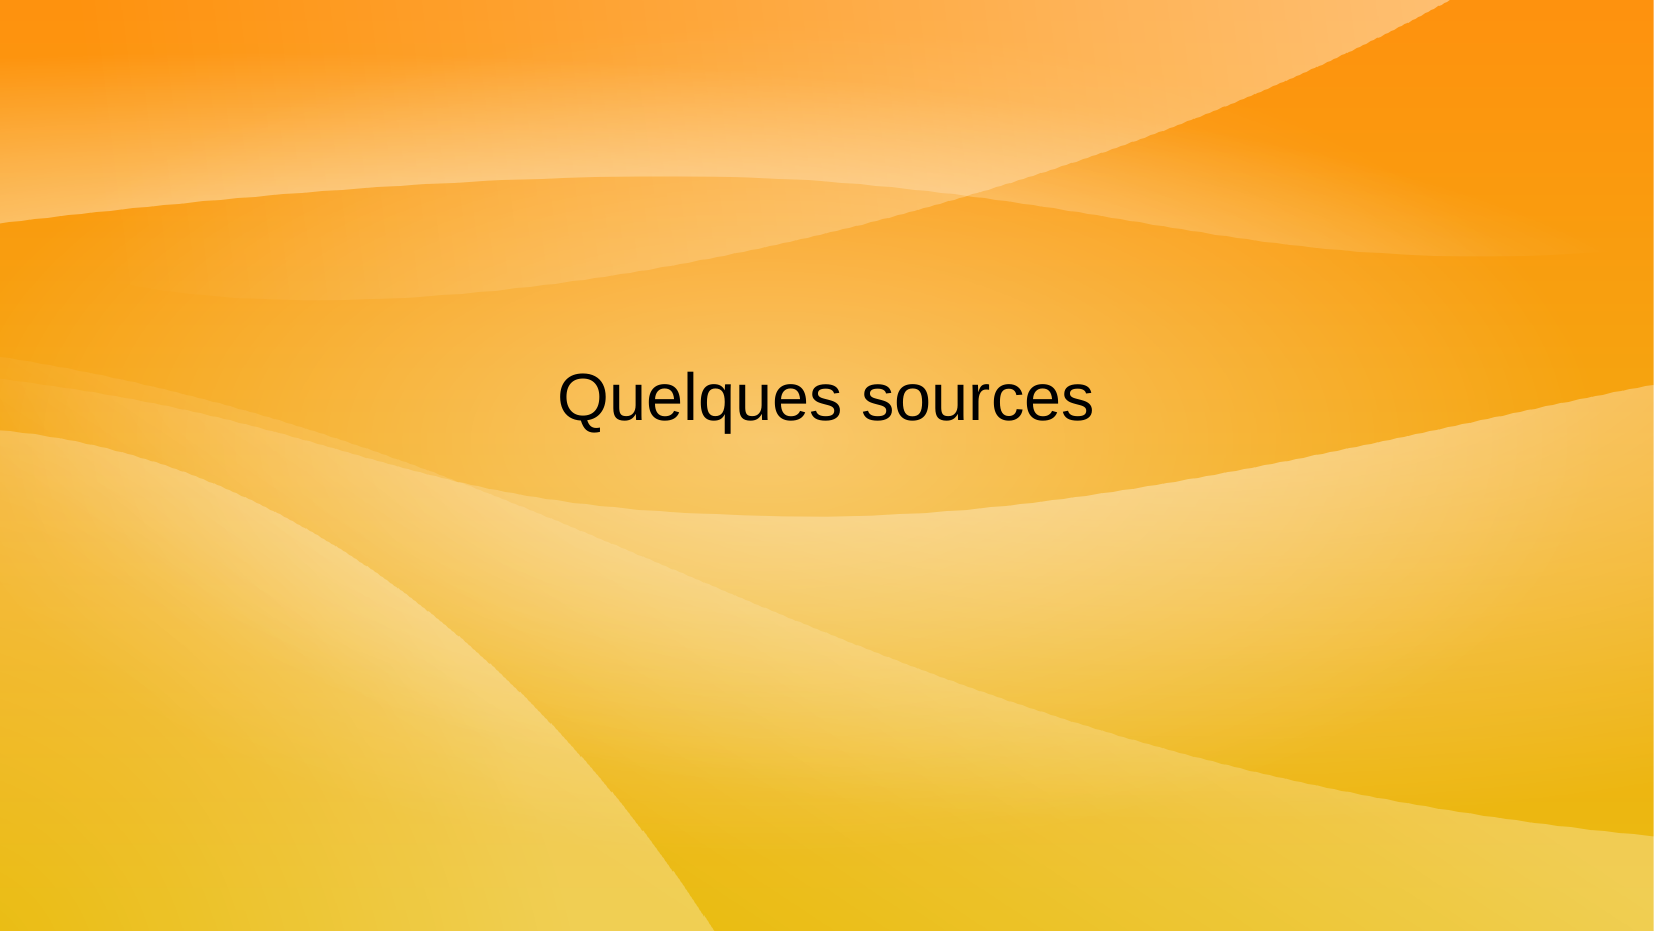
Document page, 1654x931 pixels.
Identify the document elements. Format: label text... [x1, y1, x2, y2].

picture [0, 0, 1654, 931]
subtitle Quelques sources [82, 37, 1571, 757]
